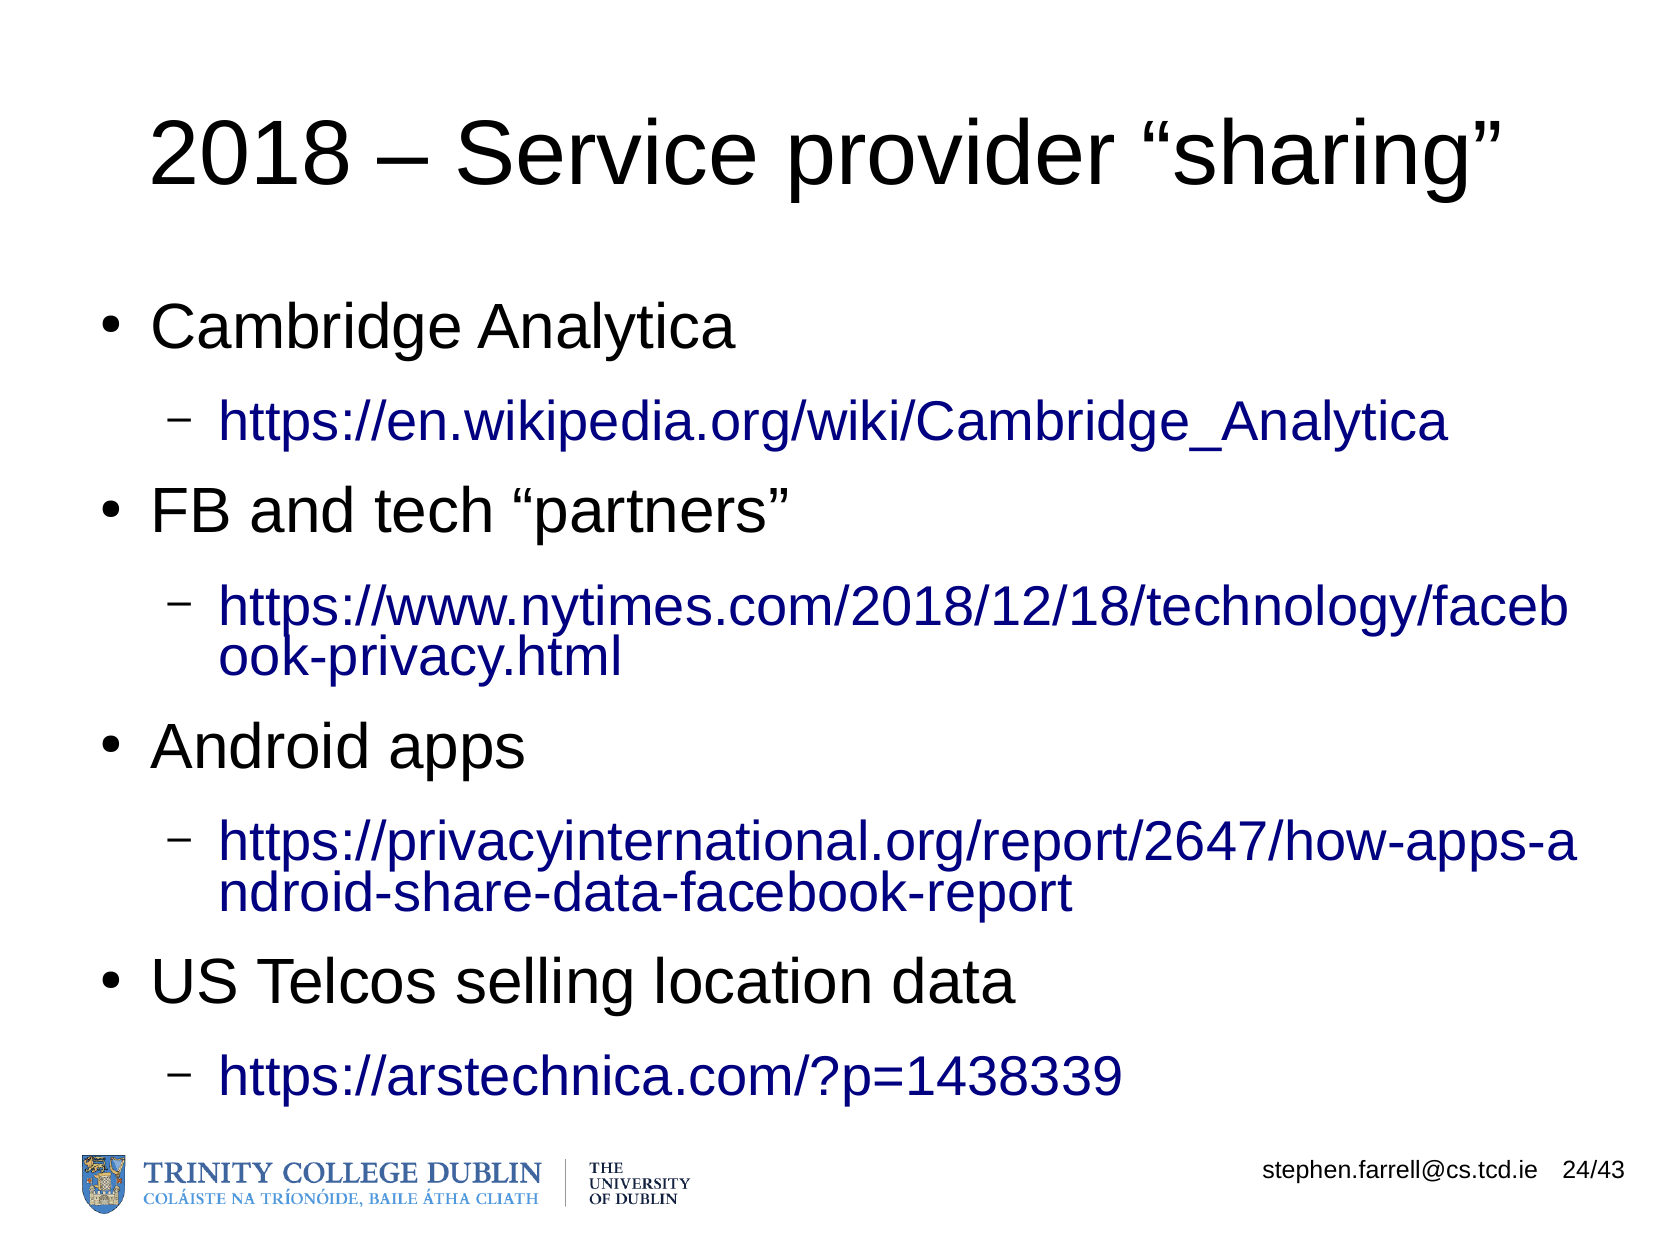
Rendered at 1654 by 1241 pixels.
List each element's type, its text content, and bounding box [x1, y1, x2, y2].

picture [82, 1155, 694, 1214]
list Cambridge Analytica https://en.wikipedia.org/wiki/Cambridge_Analytica FB and tech “partners” https://www.nytimes.com/2018/12/18/technology/facebook-privacy.html Android apps https://privacyinternational.org/report/2647/how-apps-android-share-data-facebook-report US Telcos selling location data https://arstechnica.com/?p=1438339 [82, 290, 1571, 1010]
title 2018 – Service provider “sharing” [82, 49, 1571, 257]
